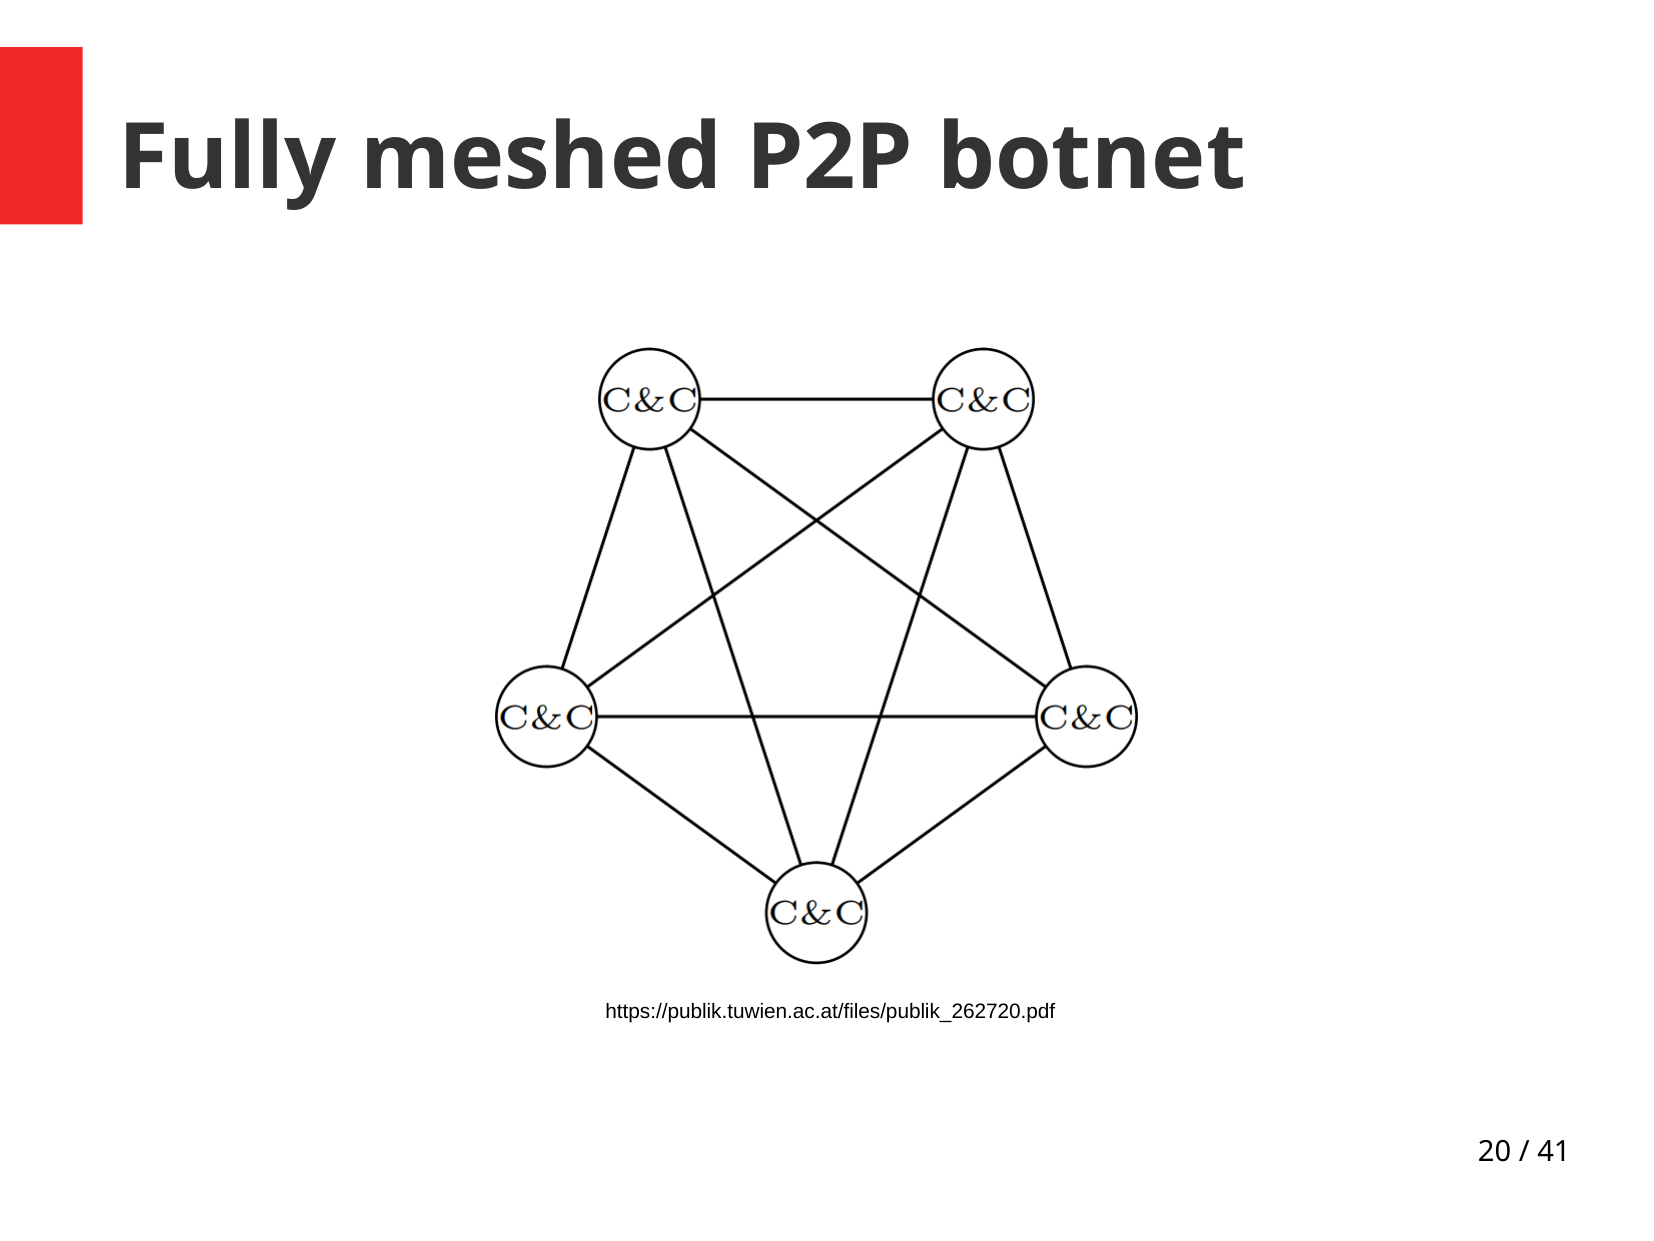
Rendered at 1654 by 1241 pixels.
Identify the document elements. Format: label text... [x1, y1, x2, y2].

title Fully meshed P2P botnet [118, 49, 1571, 257]
text_box https://publik.tuwien.ac.at/files/publik_262720.pdf [590, 992, 1630, 1027]
picture [448, 318, 1180, 976]
